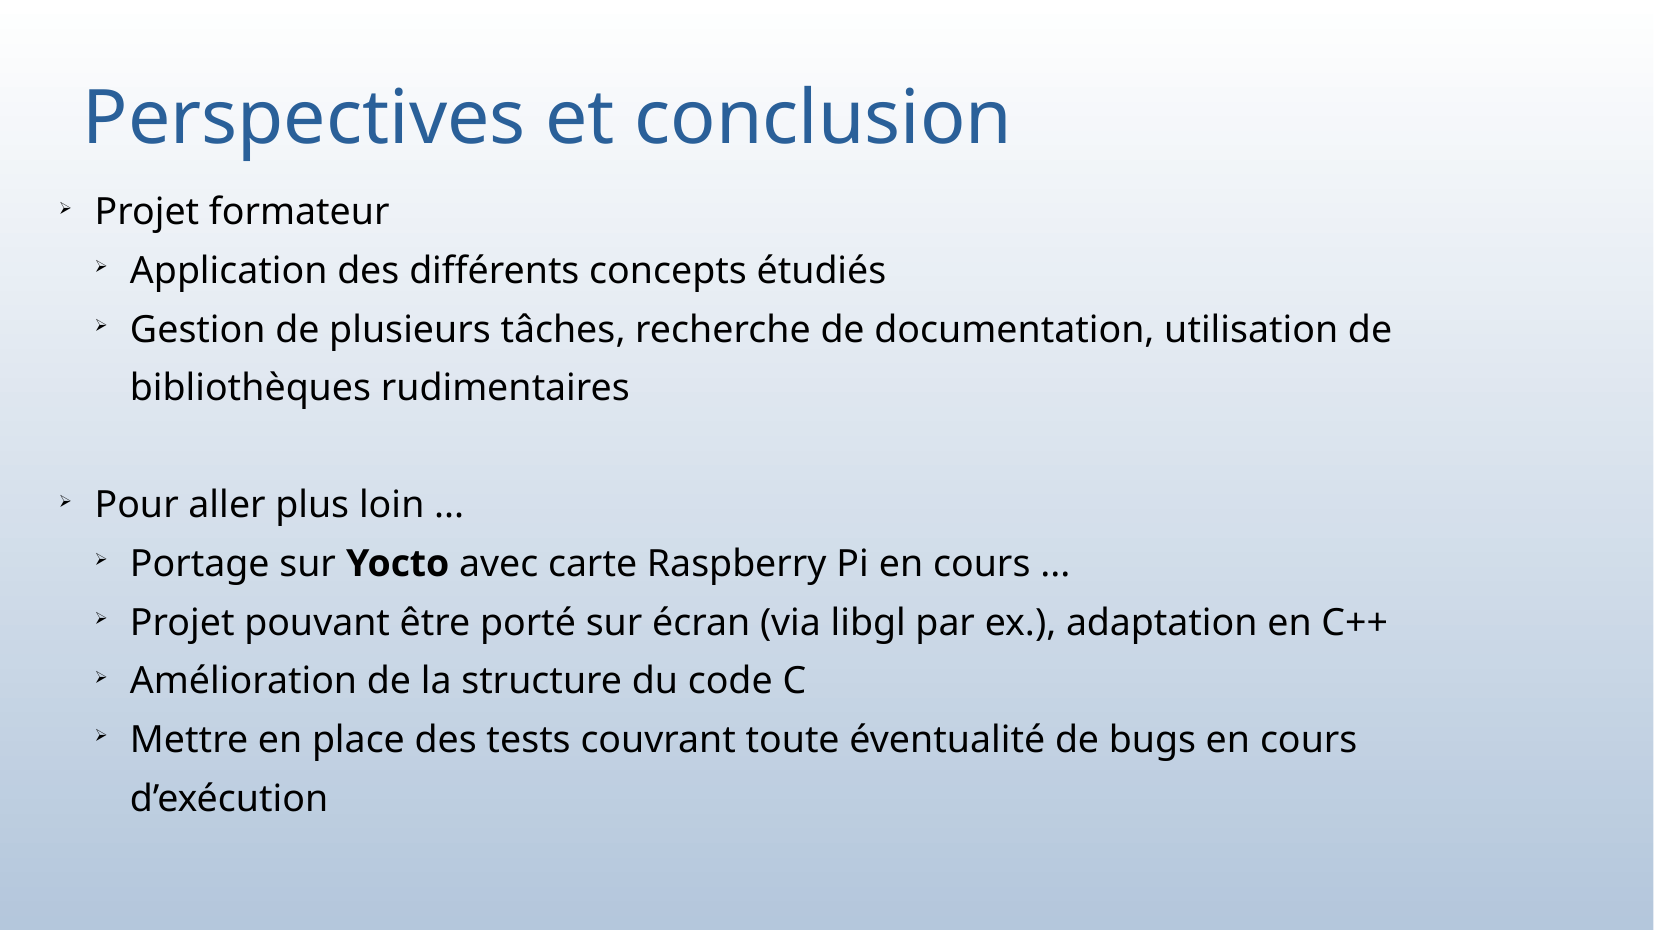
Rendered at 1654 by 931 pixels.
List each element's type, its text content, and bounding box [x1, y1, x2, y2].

subtitle Projet formateur Application des différents concepts étudiés Gestion de plusieurs tâches, recherche de documentation, utilisation de bibliothèques rudimentaires Pour aller plus loin ... Portage sur Yocto avec carte Raspberry Pi en cours ... Projet pouvant être porté sur écran (via libgl par ex.), adaptation en C++ Amélioration de la structure du code C Mettre en place des tests couvrant toute éventualité de bugs en cours d’exécution [59, 177, 1536, 886]
title Perspectives et conclusion [82, 37, 1571, 193]
